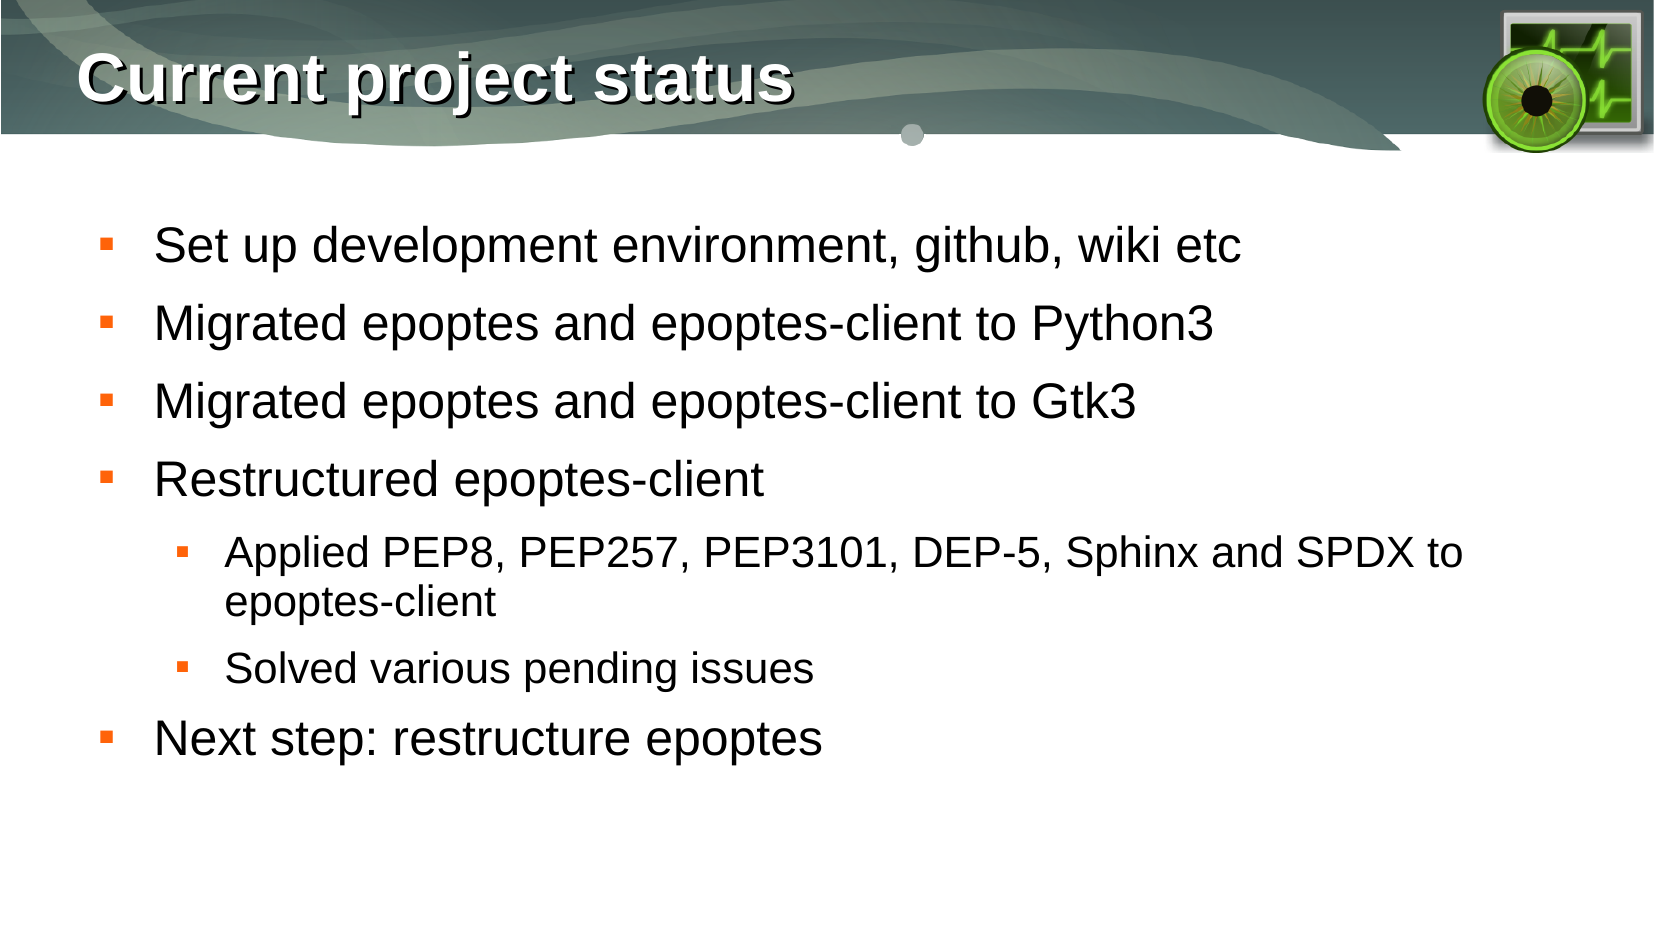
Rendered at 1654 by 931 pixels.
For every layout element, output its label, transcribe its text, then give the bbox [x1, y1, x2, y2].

picture [0, 0, 1654, 931]
list Set up development environment, github, wiki etc Migrated epoptes and epoptes-client to Python3 Migrated epoptes and epoptes-client to Gtk3 Restructured epoptes-client Applied PEP8, PEP257, PEP3101, DEP-5, Sphinx and SPDX to epoptes-client Solved various pending issues Next step: restructure epoptes [82, 217, 1571, 832]
title Current project status [76, 0, 1565, 156]
